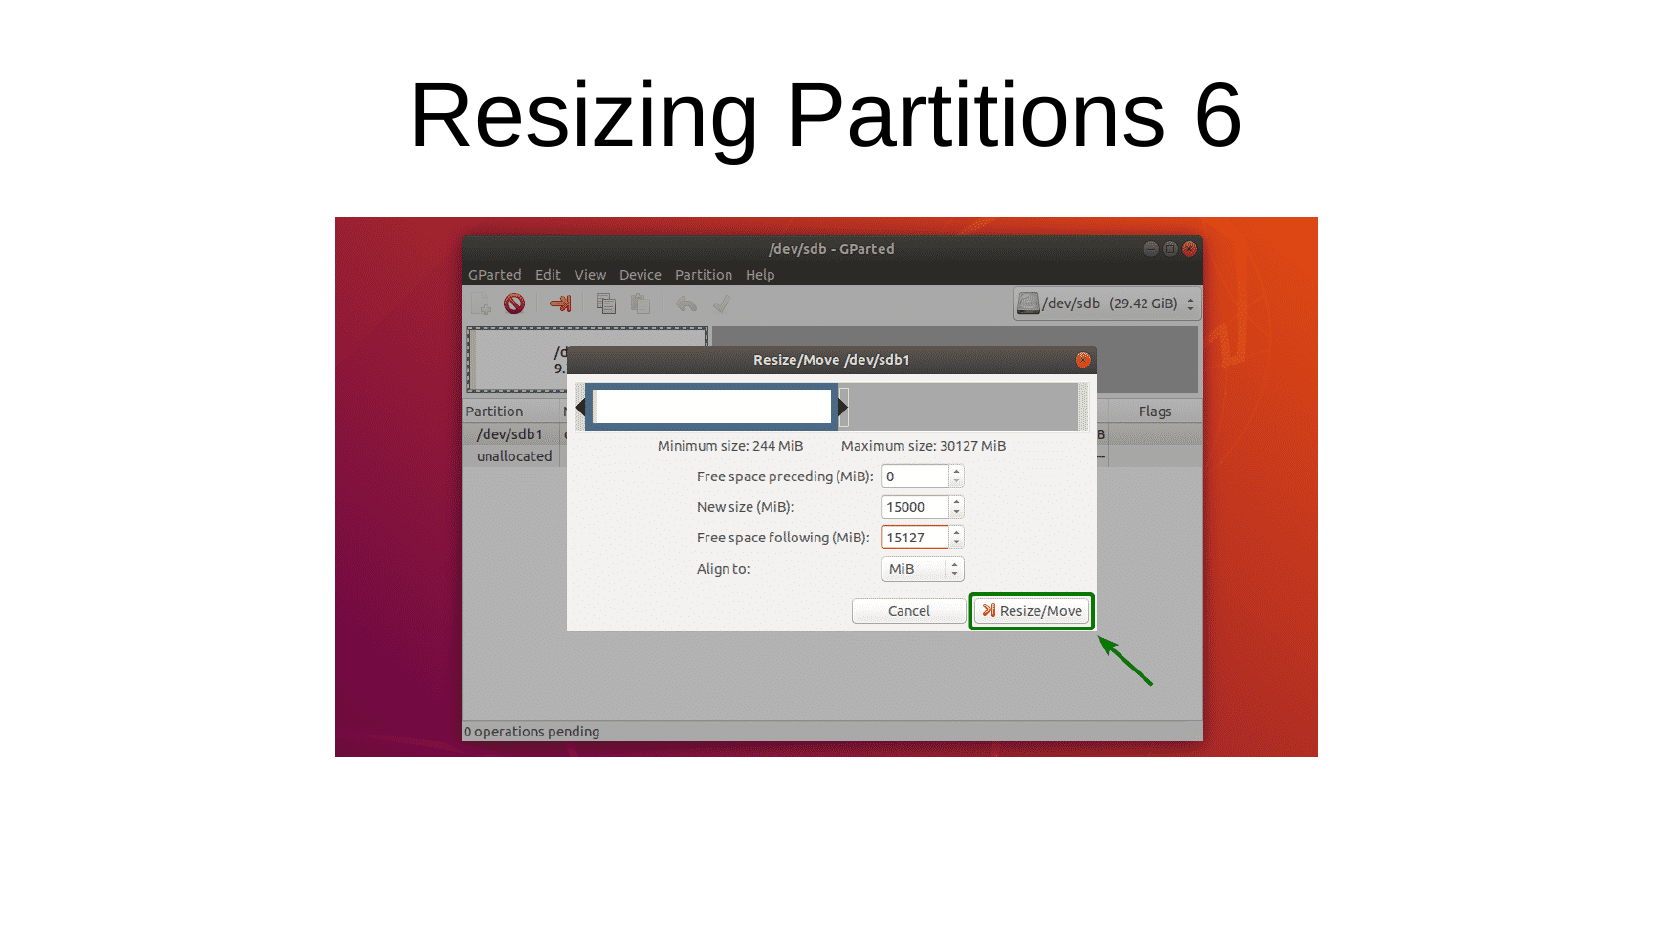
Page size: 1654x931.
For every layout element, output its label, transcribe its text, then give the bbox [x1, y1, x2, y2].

picture [335, 217, 1318, 758]
title Resizing Partitions 6 [82, 37, 1571, 193]
